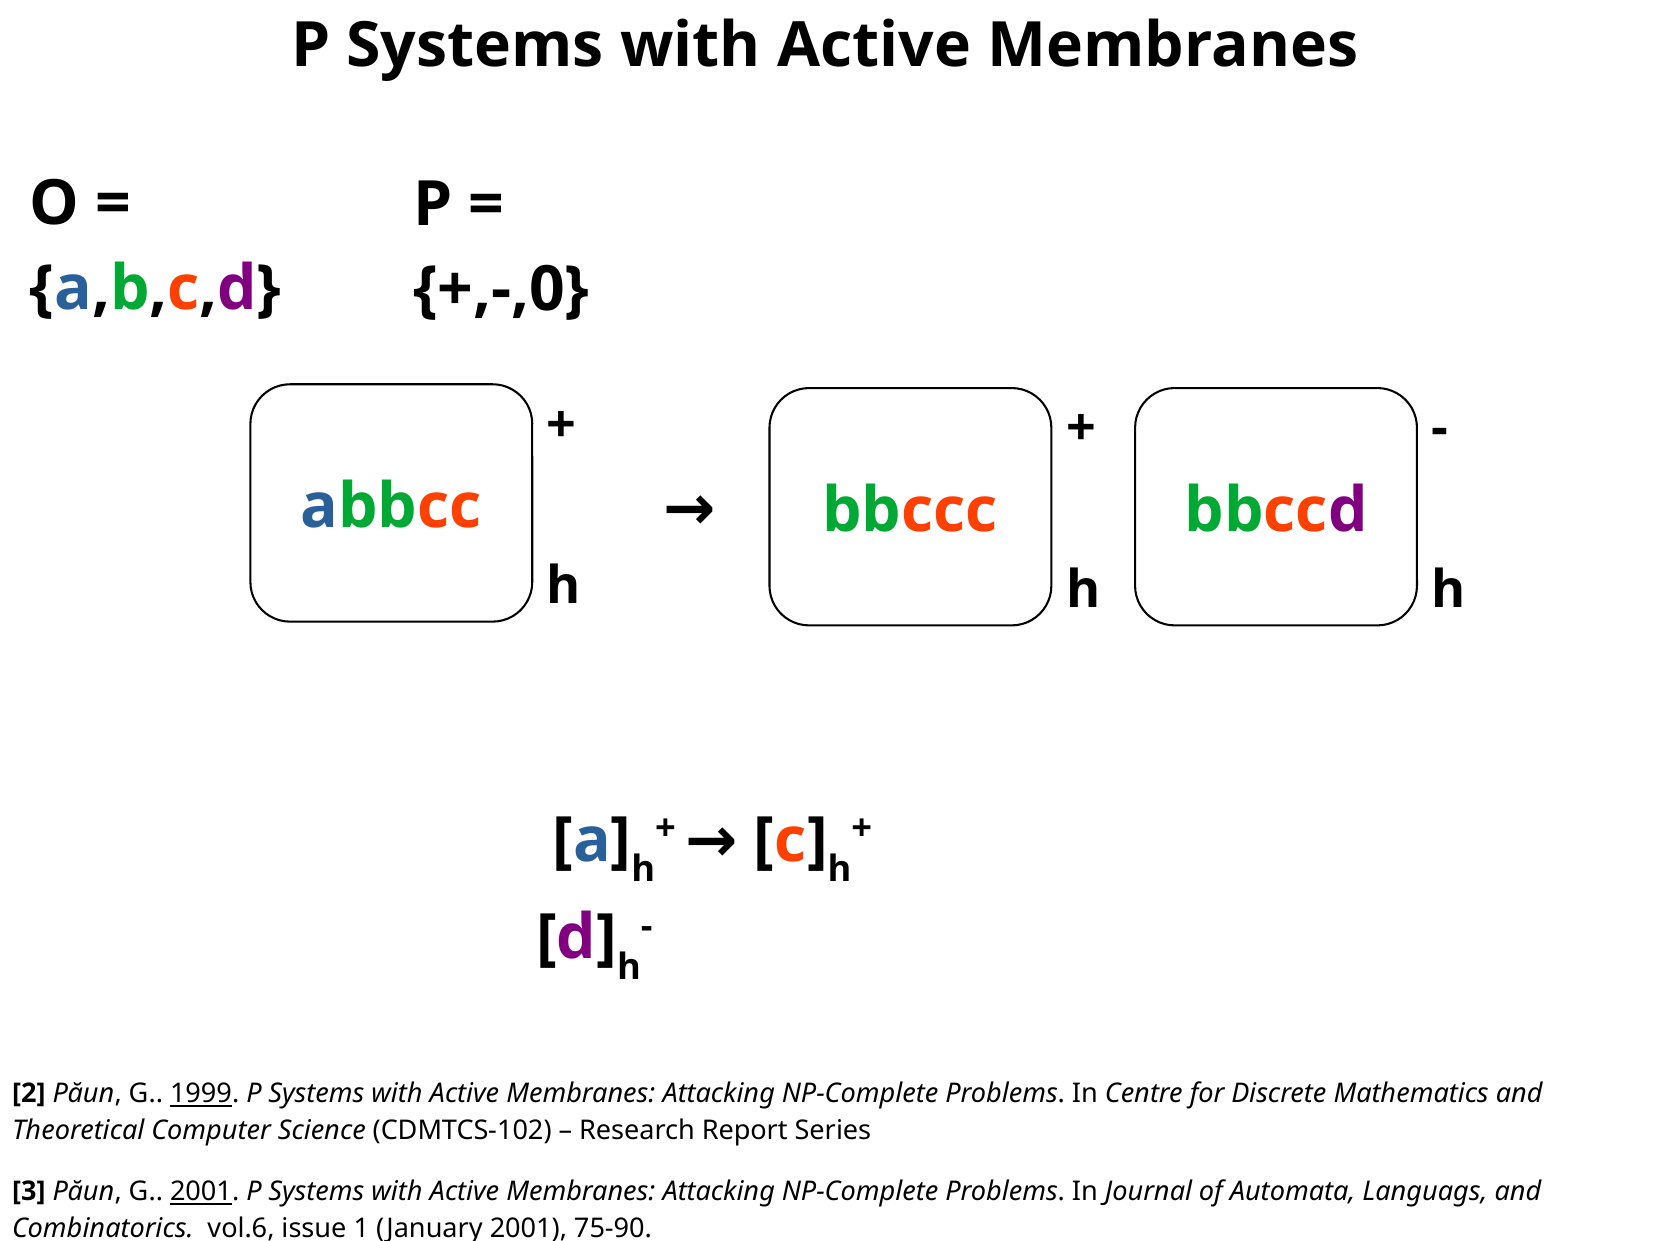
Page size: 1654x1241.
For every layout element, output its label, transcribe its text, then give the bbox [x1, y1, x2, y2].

text_box h [1416, 544, 1458, 628]
text_box bbccc [769, 388, 1052, 626]
text_box → [648, 455, 731, 553]
text_box + [1051, 382, 1097, 467]
text_box - [1416, 382, 1462, 467]
text_box h [1051, 544, 1093, 628]
text_box bbccd [1135, 388, 1417, 626]
text_box + [532, 379, 578, 463]
text_box abbcc [250, 384, 533, 622]
text_box O = {a,b,c,d} [15, 150, 365, 290]
text_box [2] Păun, G.. 1999. P Systems with Active Membranes: Attacking NP-Complete Problems. In Centre for Discrete Mathematics and Theoretical Computer Science (CDMTCS-102) – Research Report Series [3] Păun, G.. 2001. P Systems with Active Membranes: Attacking NP-Complete Problems. In Journal of Automata, Languags, and Combinatorics. vol.6, issue 1 (January 2001), 75-90. [0, 1066, 1654, 1241]
title P Systems with Active Membranes [0, 1, 1651, 84]
text_box h [532, 540, 574, 624]
text_box [a]h+ → [c]h+ [d]h- [521, 786, 961, 957]
text_box P = {+,-,0} [398, 151, 684, 292]
